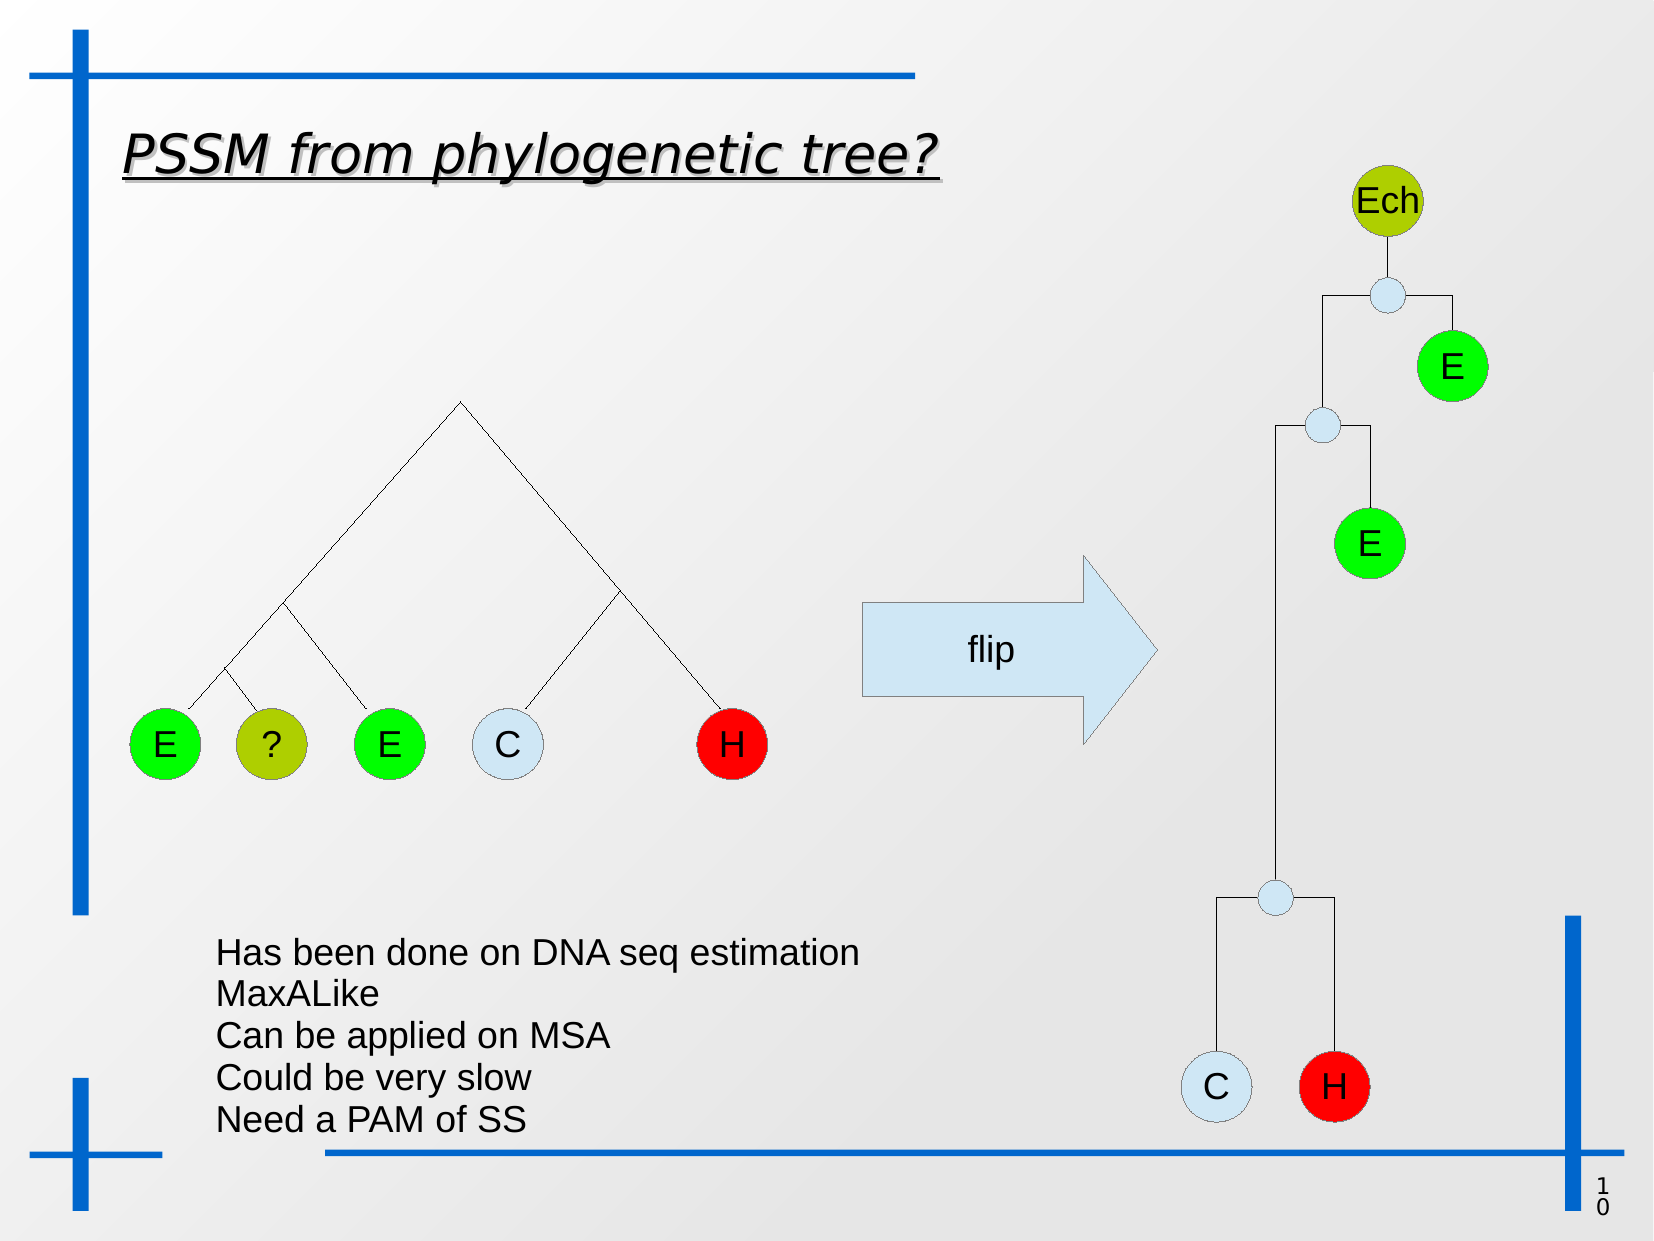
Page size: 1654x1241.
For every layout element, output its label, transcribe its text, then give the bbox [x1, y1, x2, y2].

text_box [1305, 407, 1341, 443]
text_box E [1334, 507, 1406, 579]
text_box Ech [1352, 165, 1424, 237]
text_box E [129, 708, 201, 780]
text_box [1370, 277, 1406, 314]
text_box flip [862, 555, 1158, 745]
title PSSM from phylogenetic tree? [122, 91, 1524, 219]
text_box Has been done on DNA seq estimation MaxALike Can be applied on MSA Could be very slow Need a PAM of SS [200, 923, 876, 1149]
text_box H [1299, 1051, 1371, 1123]
text_box C [472, 708, 544, 780]
text_box E [354, 708, 426, 780]
text_box ? [236, 708, 308, 780]
text_box H [696, 708, 768, 780]
text_box [1257, 879, 1294, 916]
text_box E [1417, 330, 1489, 402]
text_box C [1181, 1051, 1253, 1123]
